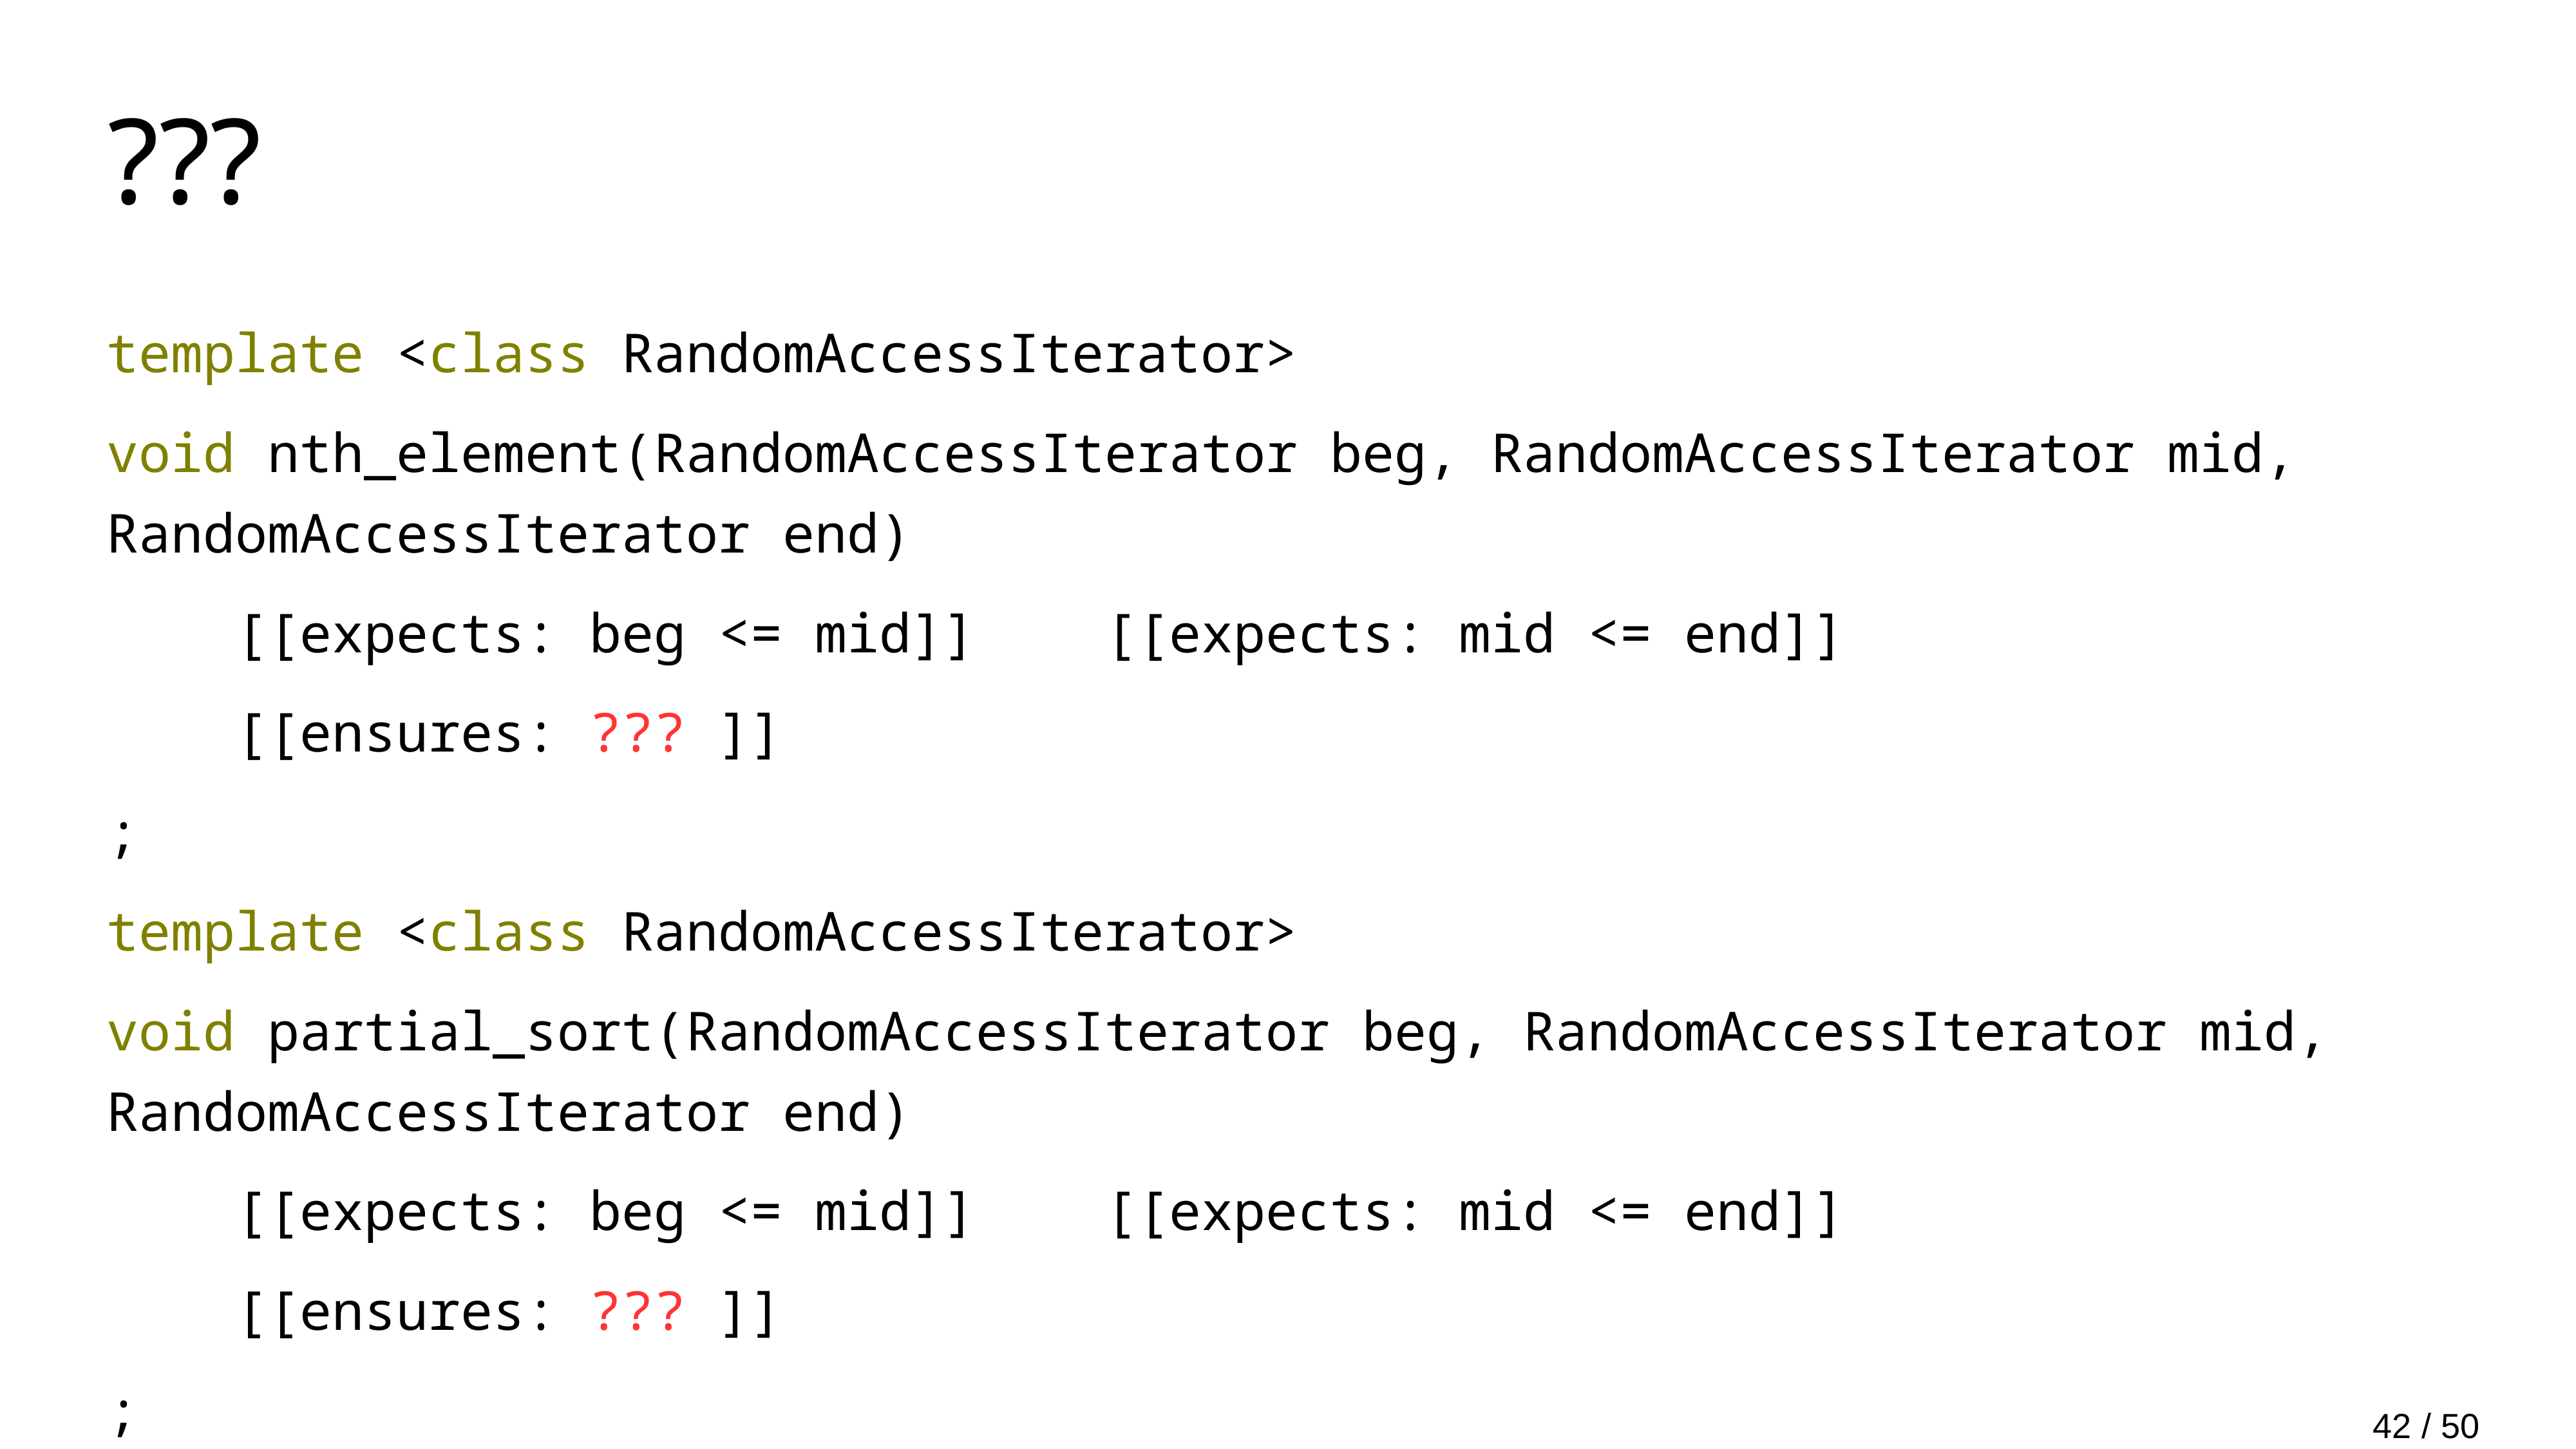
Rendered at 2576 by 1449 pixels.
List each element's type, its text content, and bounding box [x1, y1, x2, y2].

title ??? [108, 80, 2468, 242]
text_box <number> / 50 [2363, 1402, 2576, 1449]
list template <class RandomAccessIterator> void nth_element(RandomAccessIterator beg, RandomAccessIterator mid, RandomAccessIterator end) [[expects: beg <= mid]] [[expects: mid <= end]] [[ensures: ??? ]] ; template <class RandomAccessIterator> void partial_sort(RandomAccessIterator beg, RandomAccessIterator mid, RandomAccessIterator end) [[expects: beg <= mid]] [[expects: mid <= end]] [[ensures: ??? ]] ; [0, 253, 2576, 1407]
